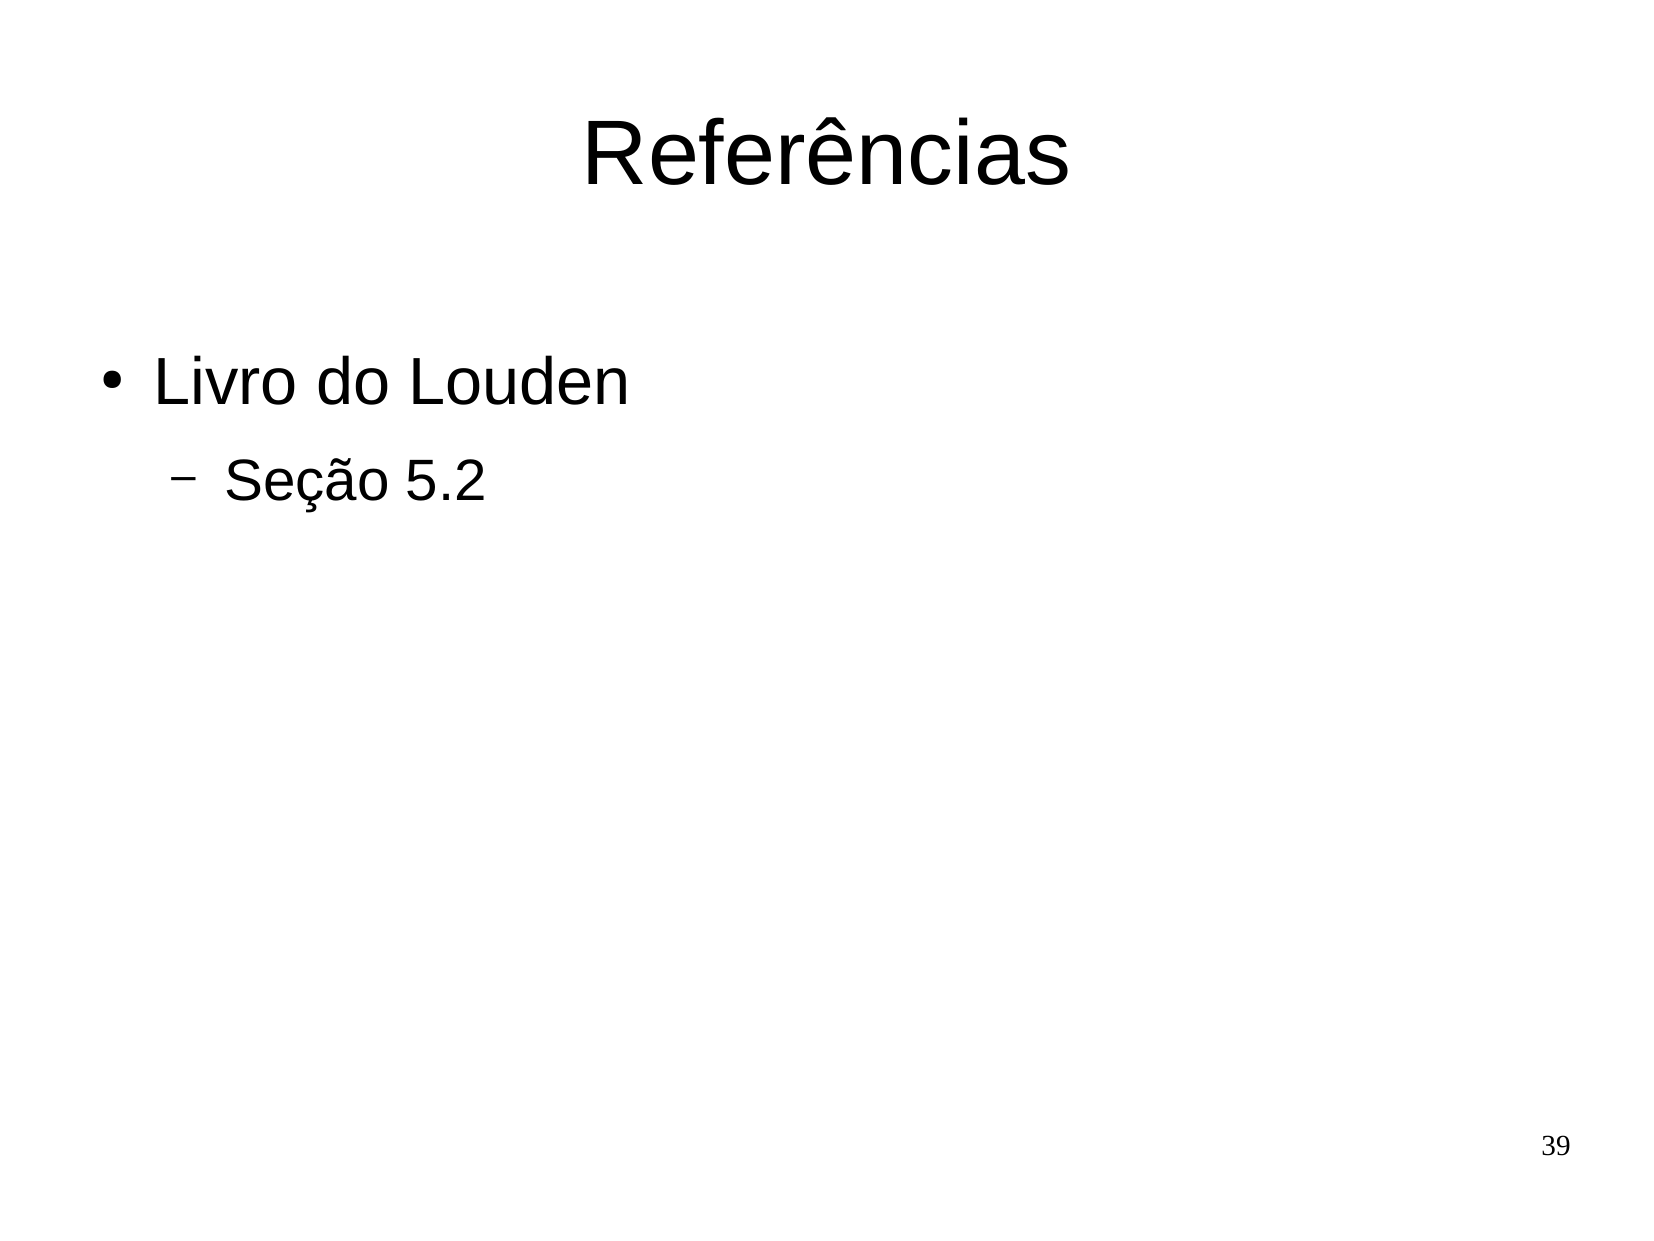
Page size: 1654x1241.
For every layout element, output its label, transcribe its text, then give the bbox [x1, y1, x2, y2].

title Referências [82, 49, 1571, 257]
list Livro do Louden Seção 5.2 [82, 343, 1538, 1063]
